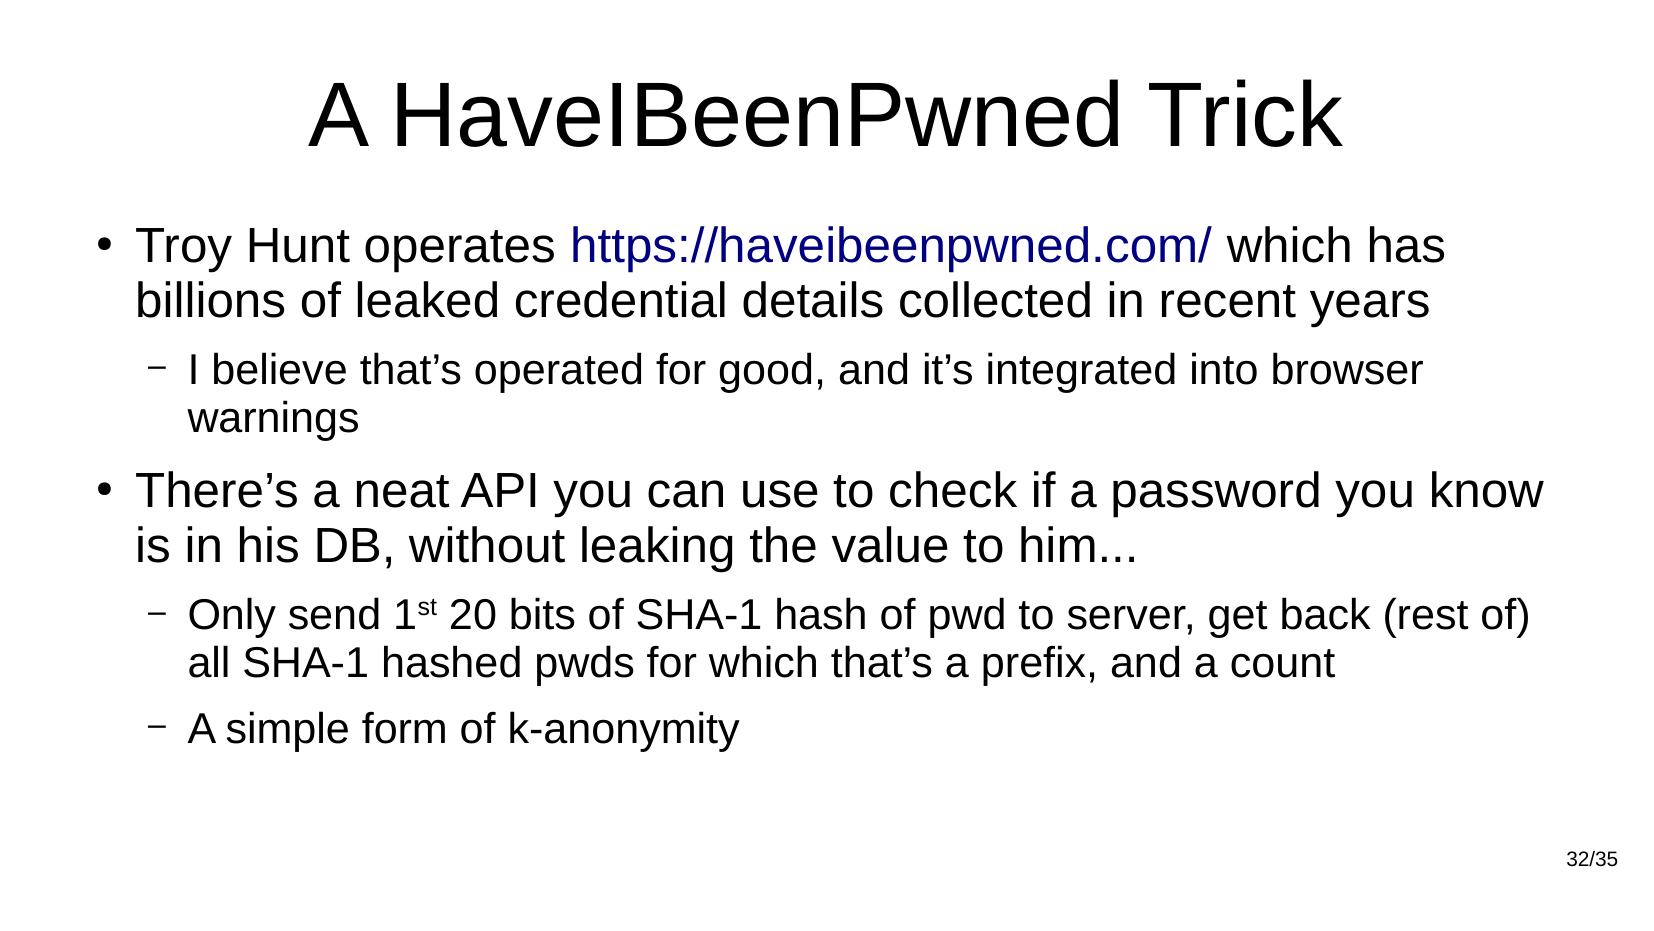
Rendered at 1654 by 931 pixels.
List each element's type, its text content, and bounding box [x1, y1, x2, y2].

title A HaveIBeenPwned Trick [82, 37, 1571, 193]
list Troy Hunt operates https://haveibeenpwned.com/ which has billions of leaked credential details collected in recent years I believe that’s operated for good, and it’s integrated into browser warnings There’s a neat API you can use to check if a password you know is in his DB, without leaking the value to him... Only send 1st 20 bits of SHA-1 hash of pwd to server, get back (rest of) all SHA-1 hashed pwds for which that’s a prefix, and a count A simple form of k-anonymity [82, 217, 1571, 758]
